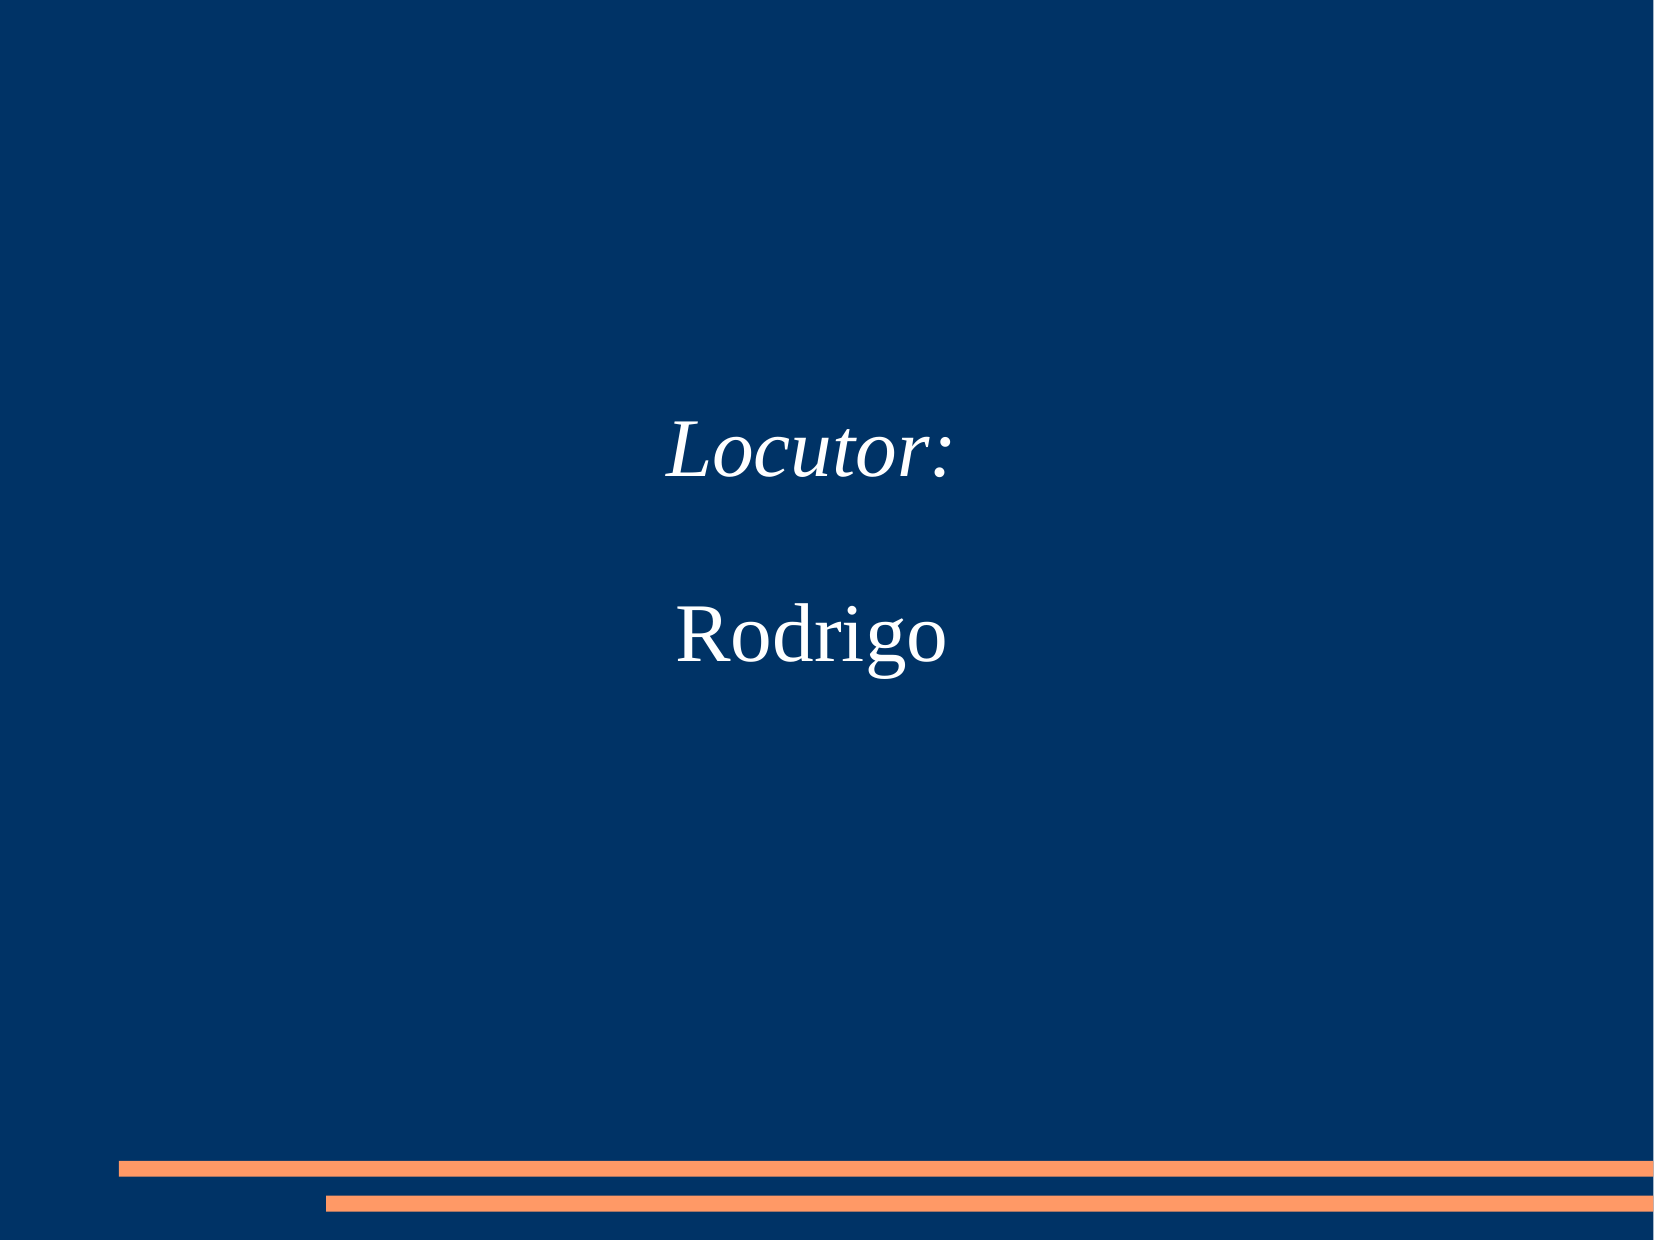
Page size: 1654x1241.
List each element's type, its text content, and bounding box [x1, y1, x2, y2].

text_box Locutor: Rodrigo [118, 402, 1506, 680]
